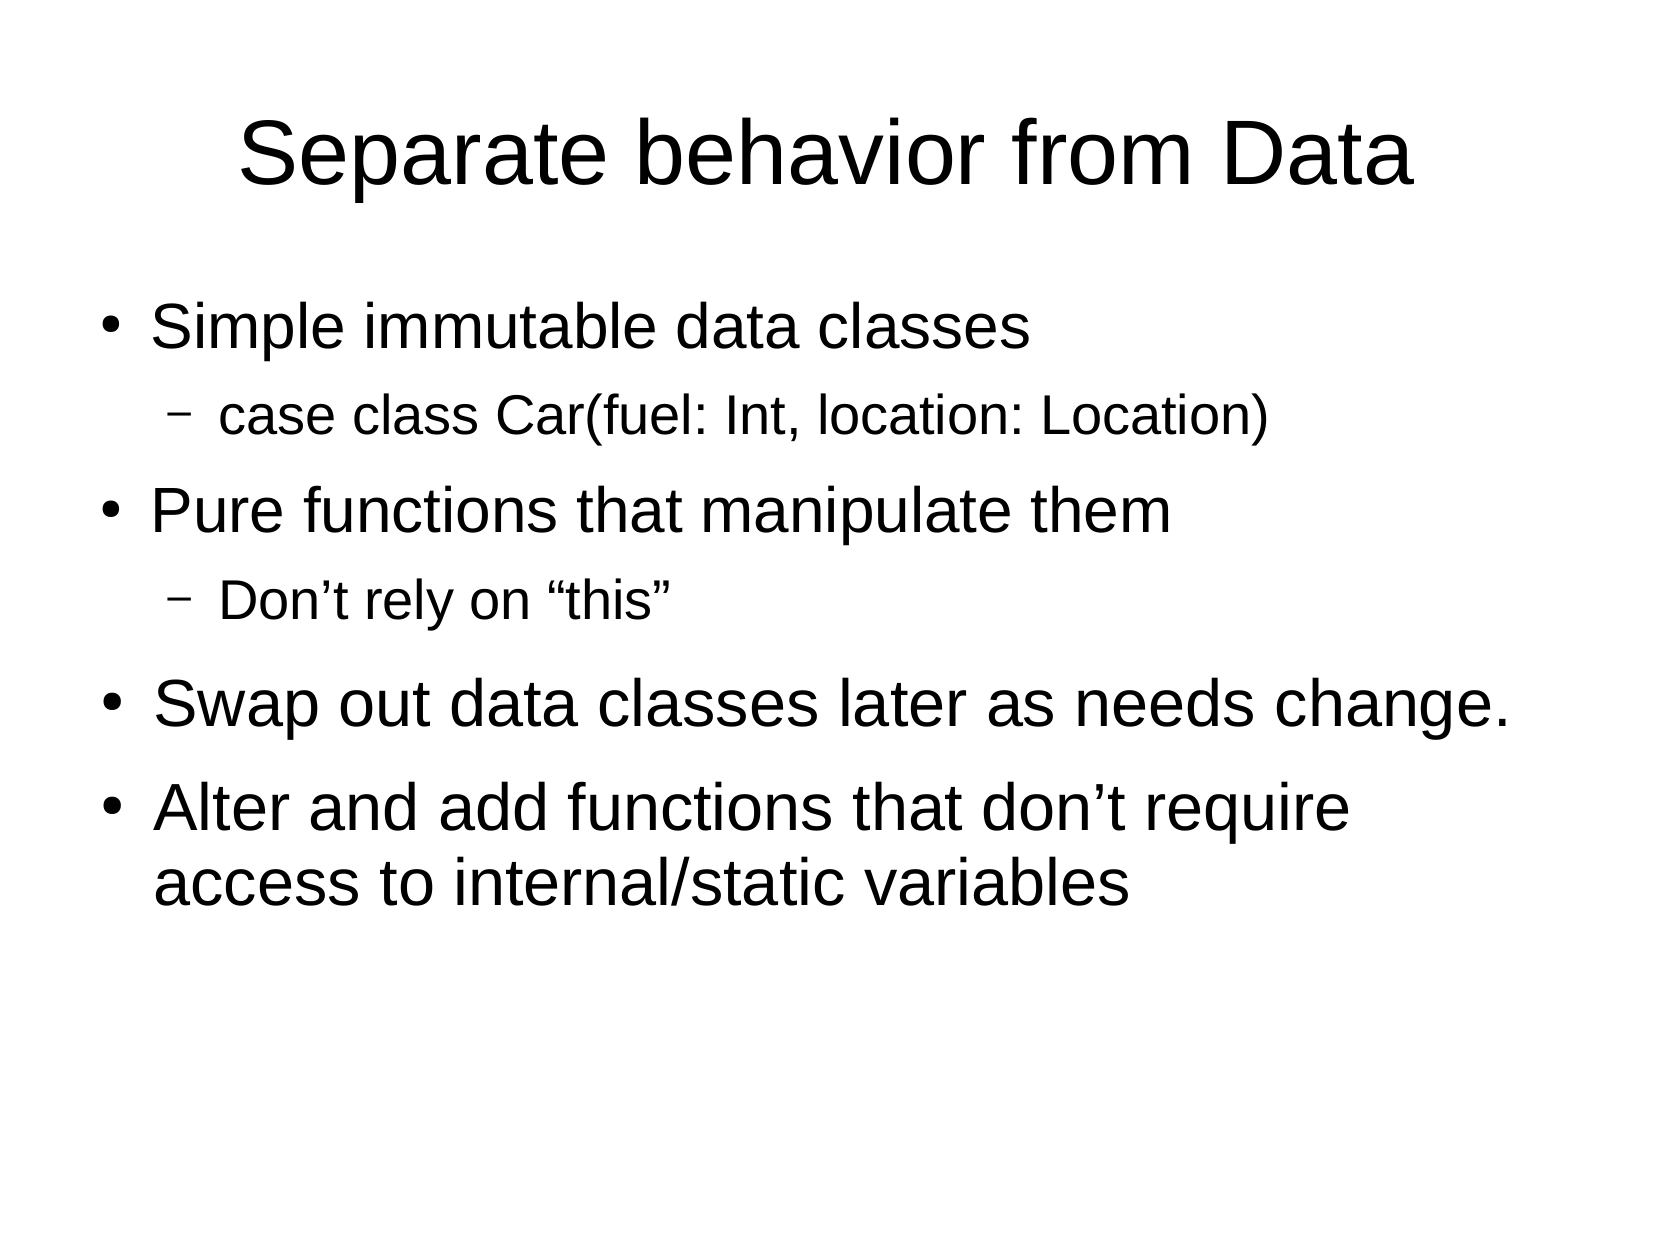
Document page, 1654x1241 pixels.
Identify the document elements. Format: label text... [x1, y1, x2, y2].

list Swap out data classes later as needs change. Alter and add functions that don’t require access to internal/static variables [82, 665, 1571, 1009]
list Simple immutable data classes case class Car(fuel: Int, location: Location) Pure functions that manipulate them Don’t rely on “this” [82, 290, 1571, 634]
title Separate behavior from Data [82, 49, 1571, 257]
